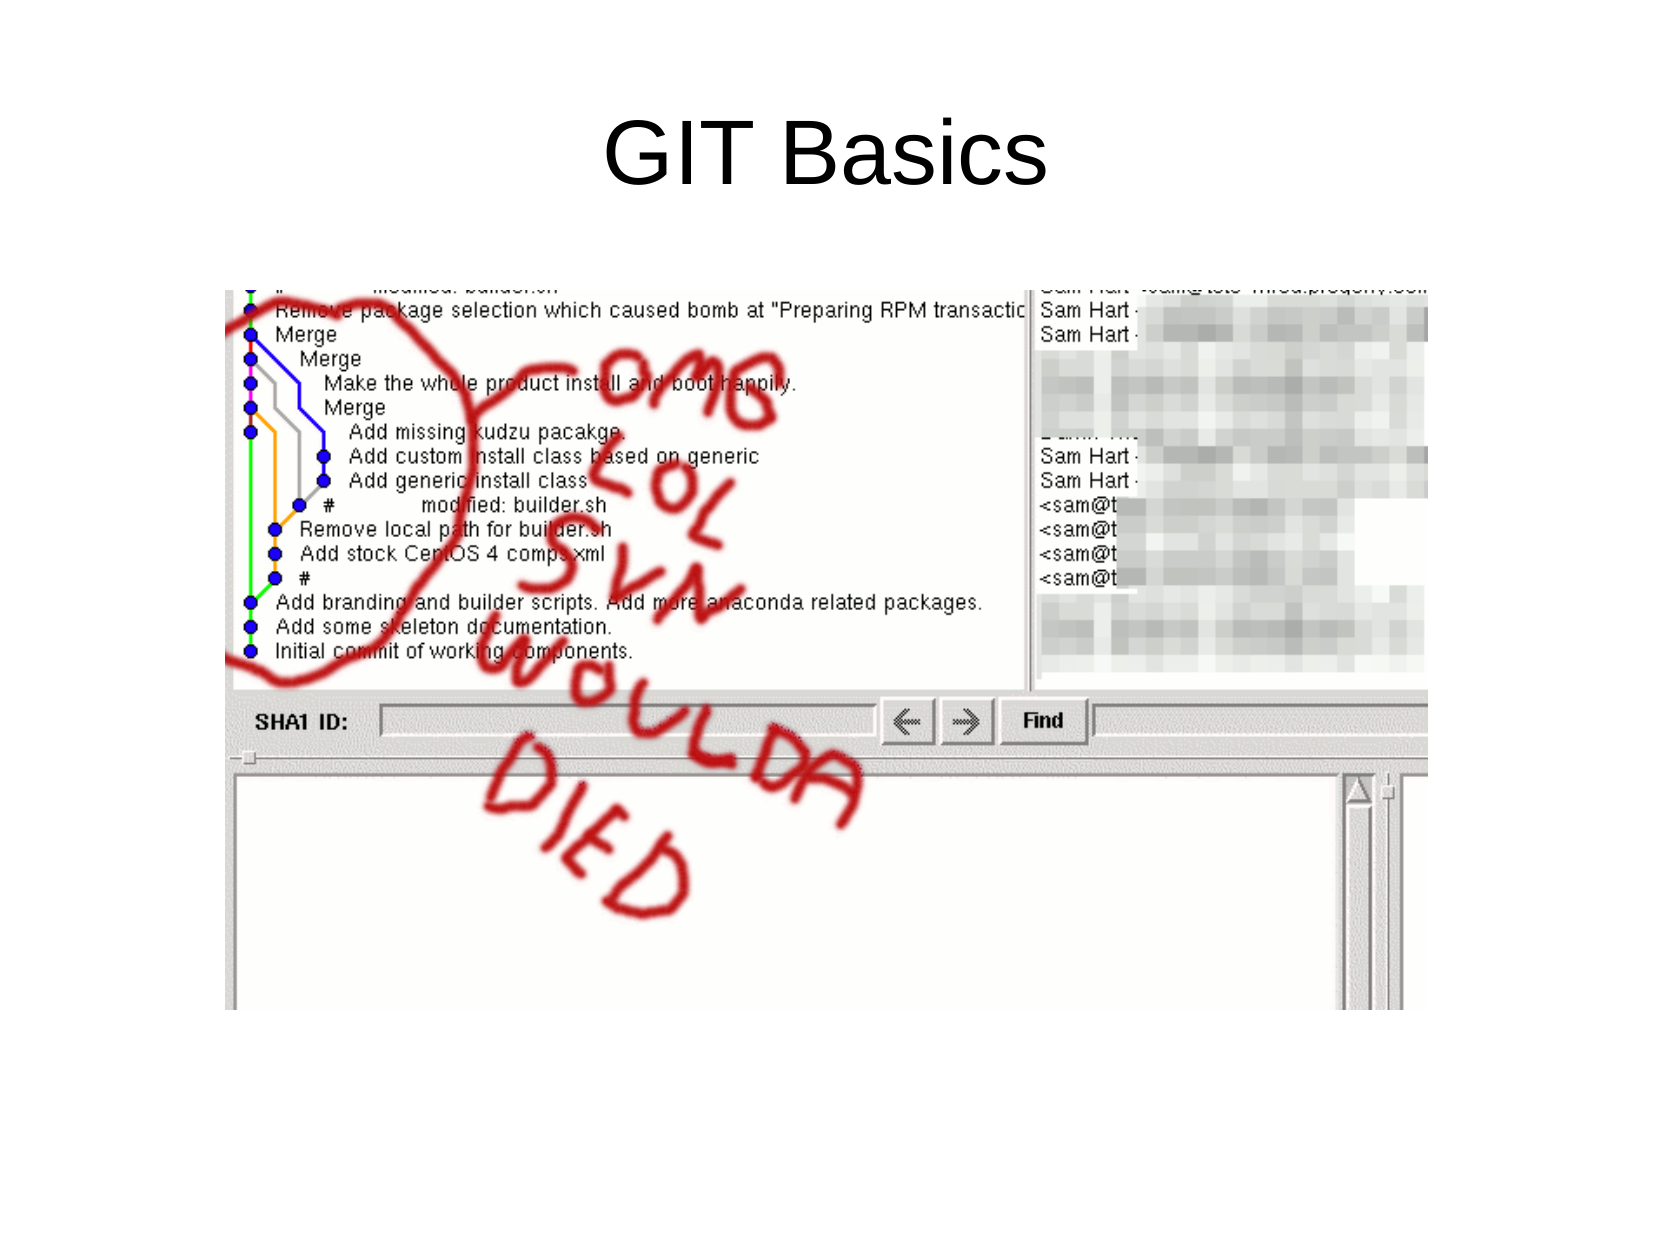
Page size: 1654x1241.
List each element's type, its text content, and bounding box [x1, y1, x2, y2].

picture [225, 290, 1428, 1010]
title GIT Basics [82, 49, 1571, 257]
